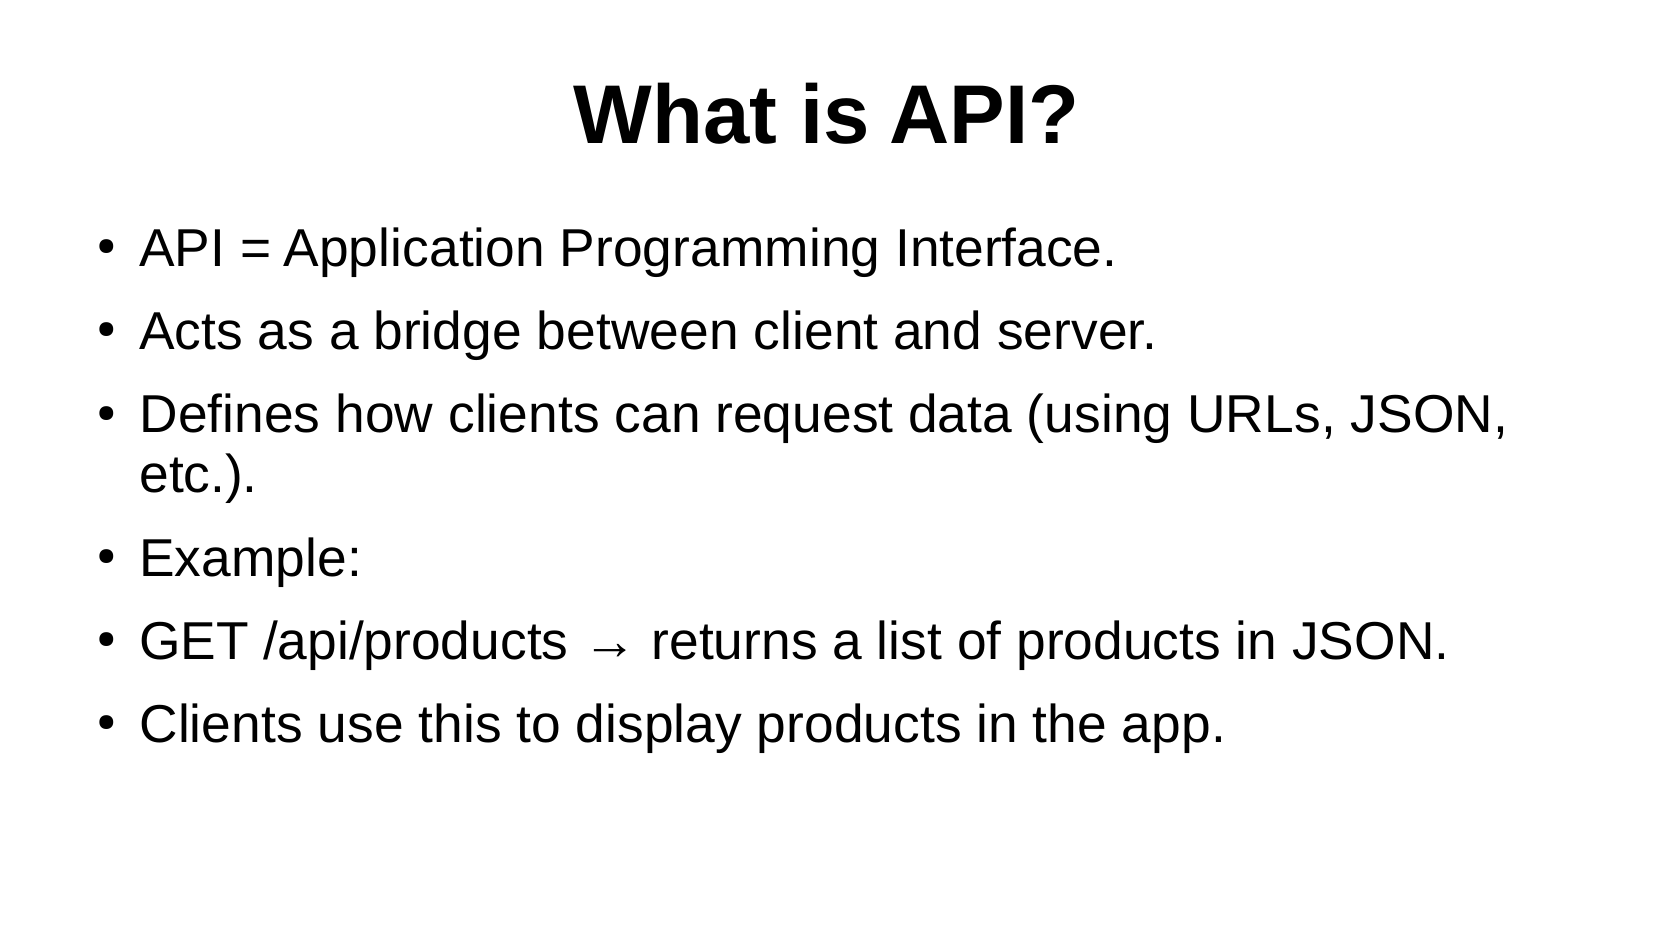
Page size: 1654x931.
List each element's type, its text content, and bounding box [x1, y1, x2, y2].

title What is API? [82, 37, 1571, 193]
list API = Application Programming Interface. Acts as a bridge between client and server. Defines how clients can request data (using URLs, JSON, etc.). Example: GET /api/products → returns a list of products in JSON. Clients use this to display products in the app. [82, 217, 1571, 758]
